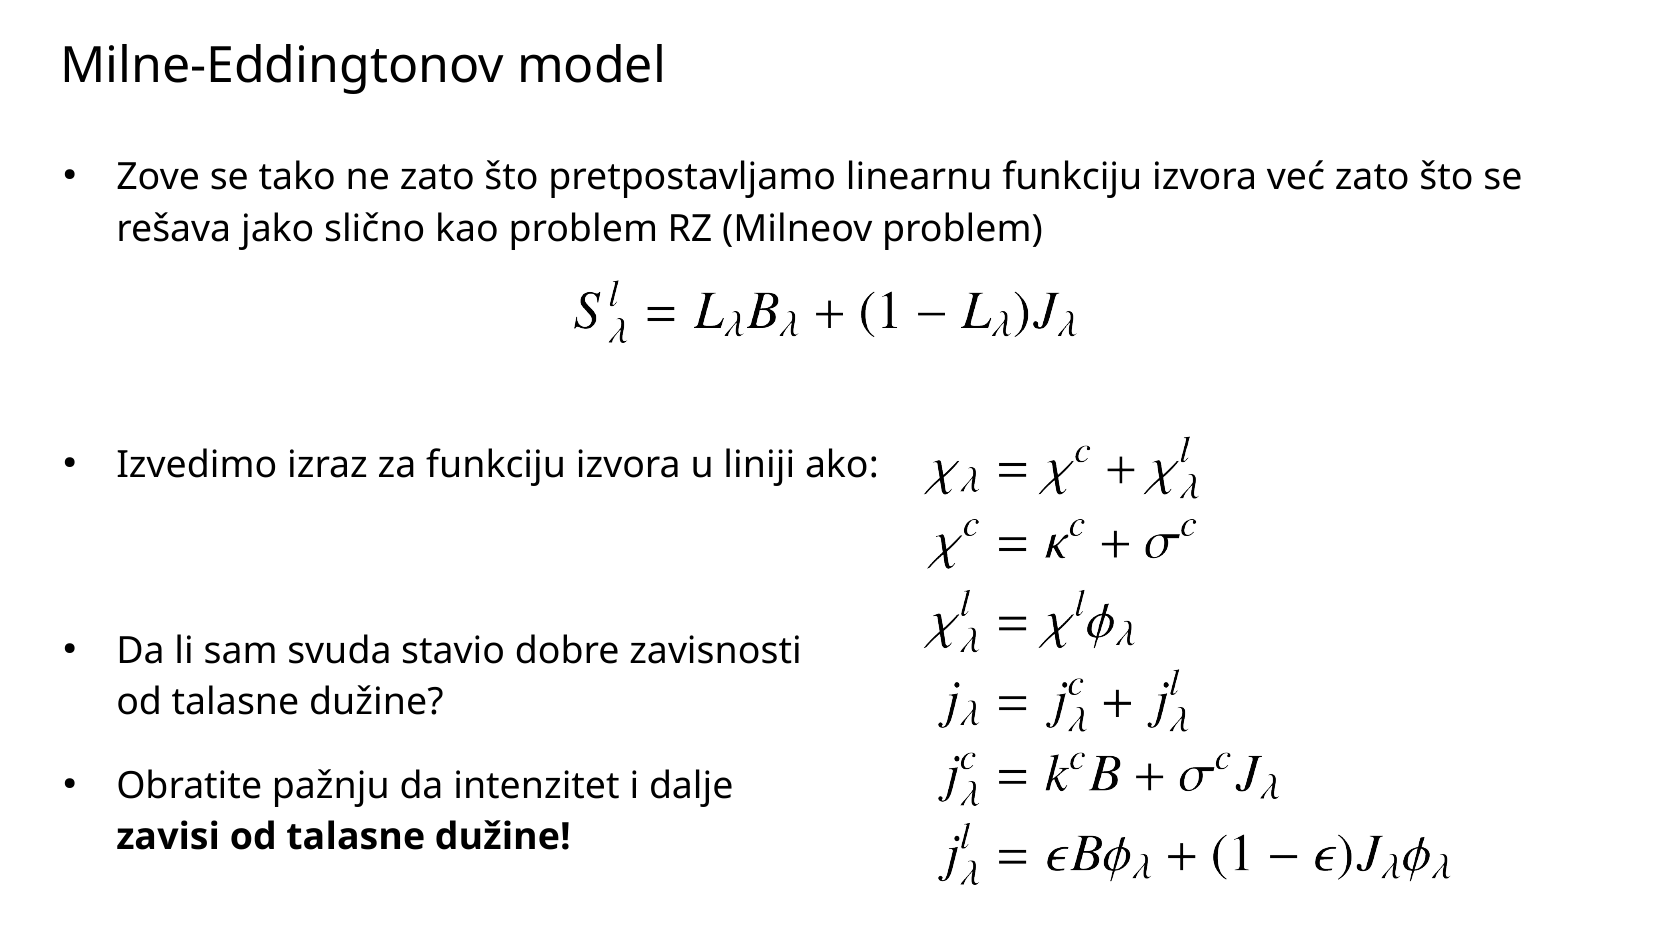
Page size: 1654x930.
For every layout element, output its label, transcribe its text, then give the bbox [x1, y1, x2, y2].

picture [574, 279, 1079, 343]
list Zove se tako ne zato što pretpostavljamo linearnu funkciju izvora već zato što se rešava jako slično kao problem RZ (Milneov problem) Izvedimo izraz za funkciju izvora u liniji ako: Da li sam svuda stavio dobre zavisnosti od talasne dužine? Obratite pažnju da intenzitet i dalje zavisi od talasne dužine! [45, 149, 1635, 880]
picture [923, 434, 1451, 885]
title Milne-Eddingtonov model [59, 13, 1648, 113]
